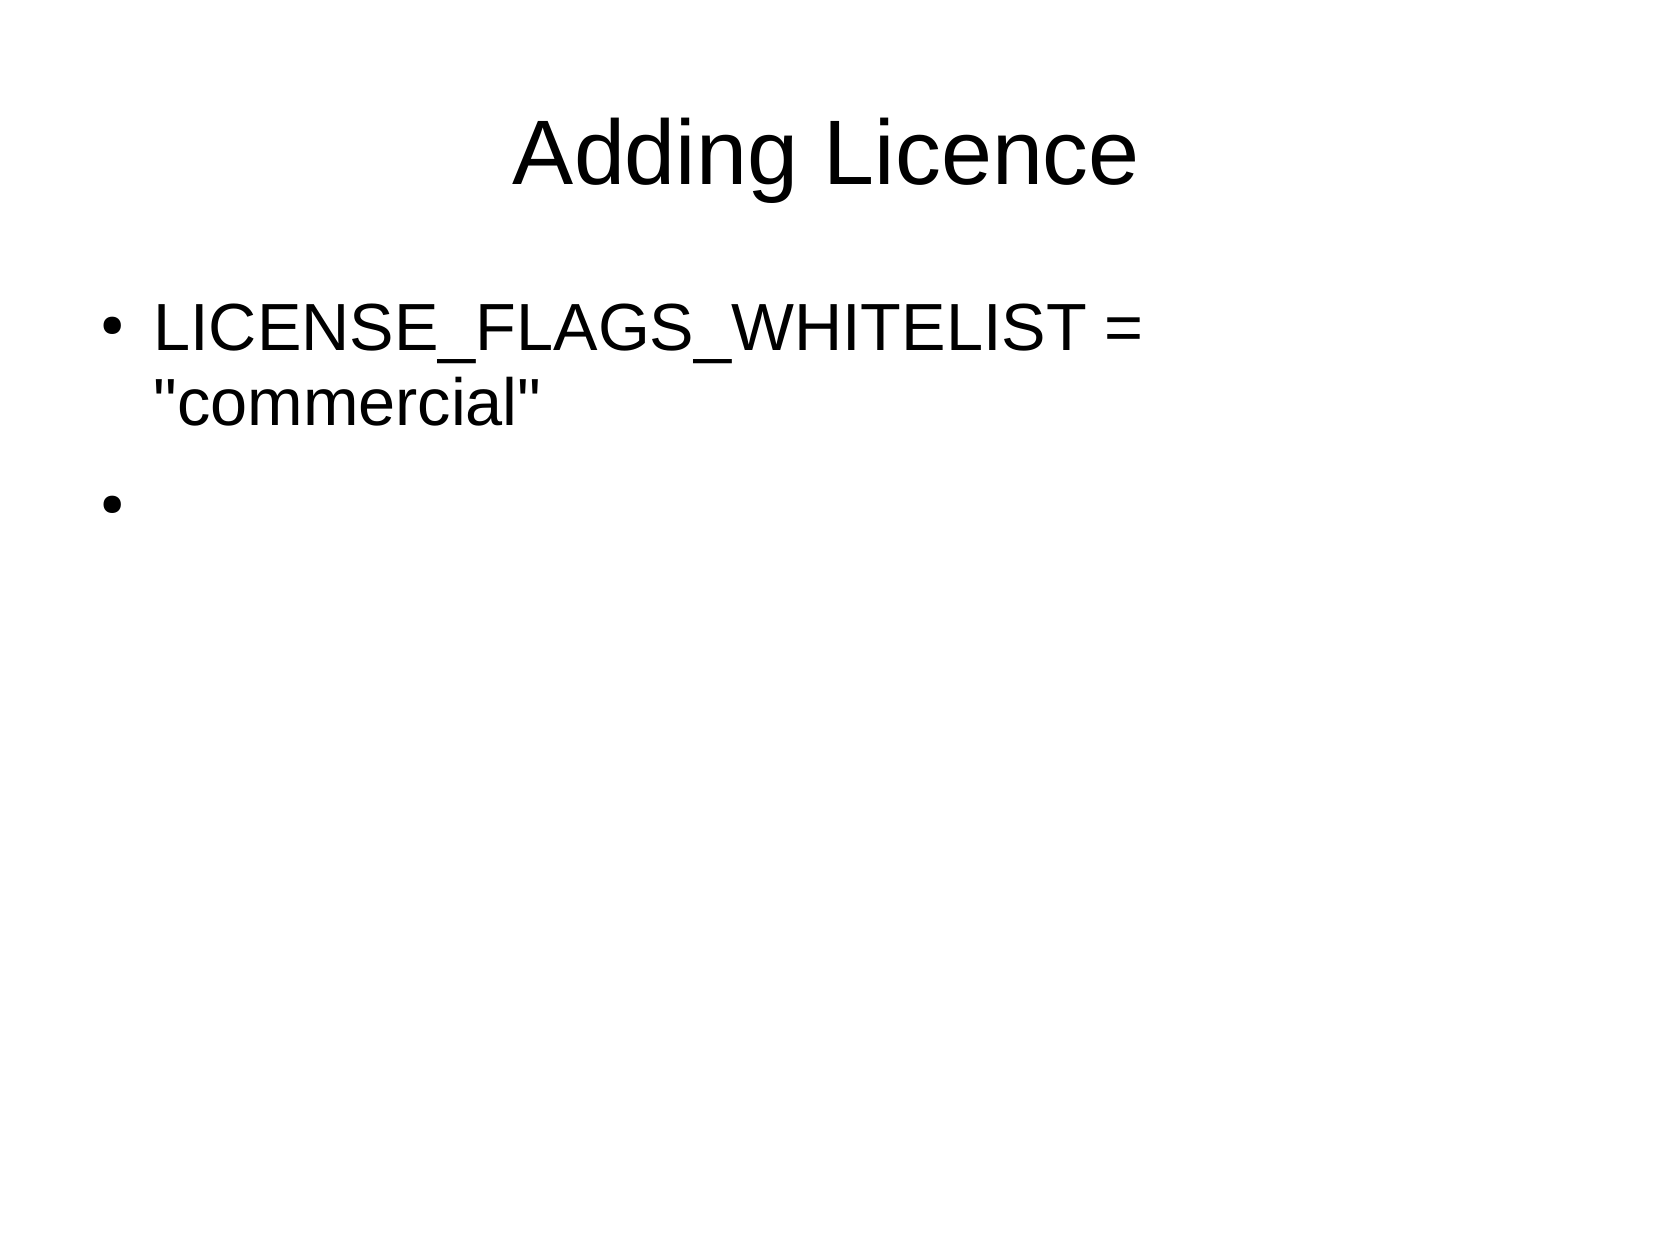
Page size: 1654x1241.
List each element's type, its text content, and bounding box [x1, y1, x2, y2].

list LICENSE_FLAGS_WHITELIST = "commercial" [82, 290, 1538, 1010]
title Adding Licence [82, 49, 1571, 257]
